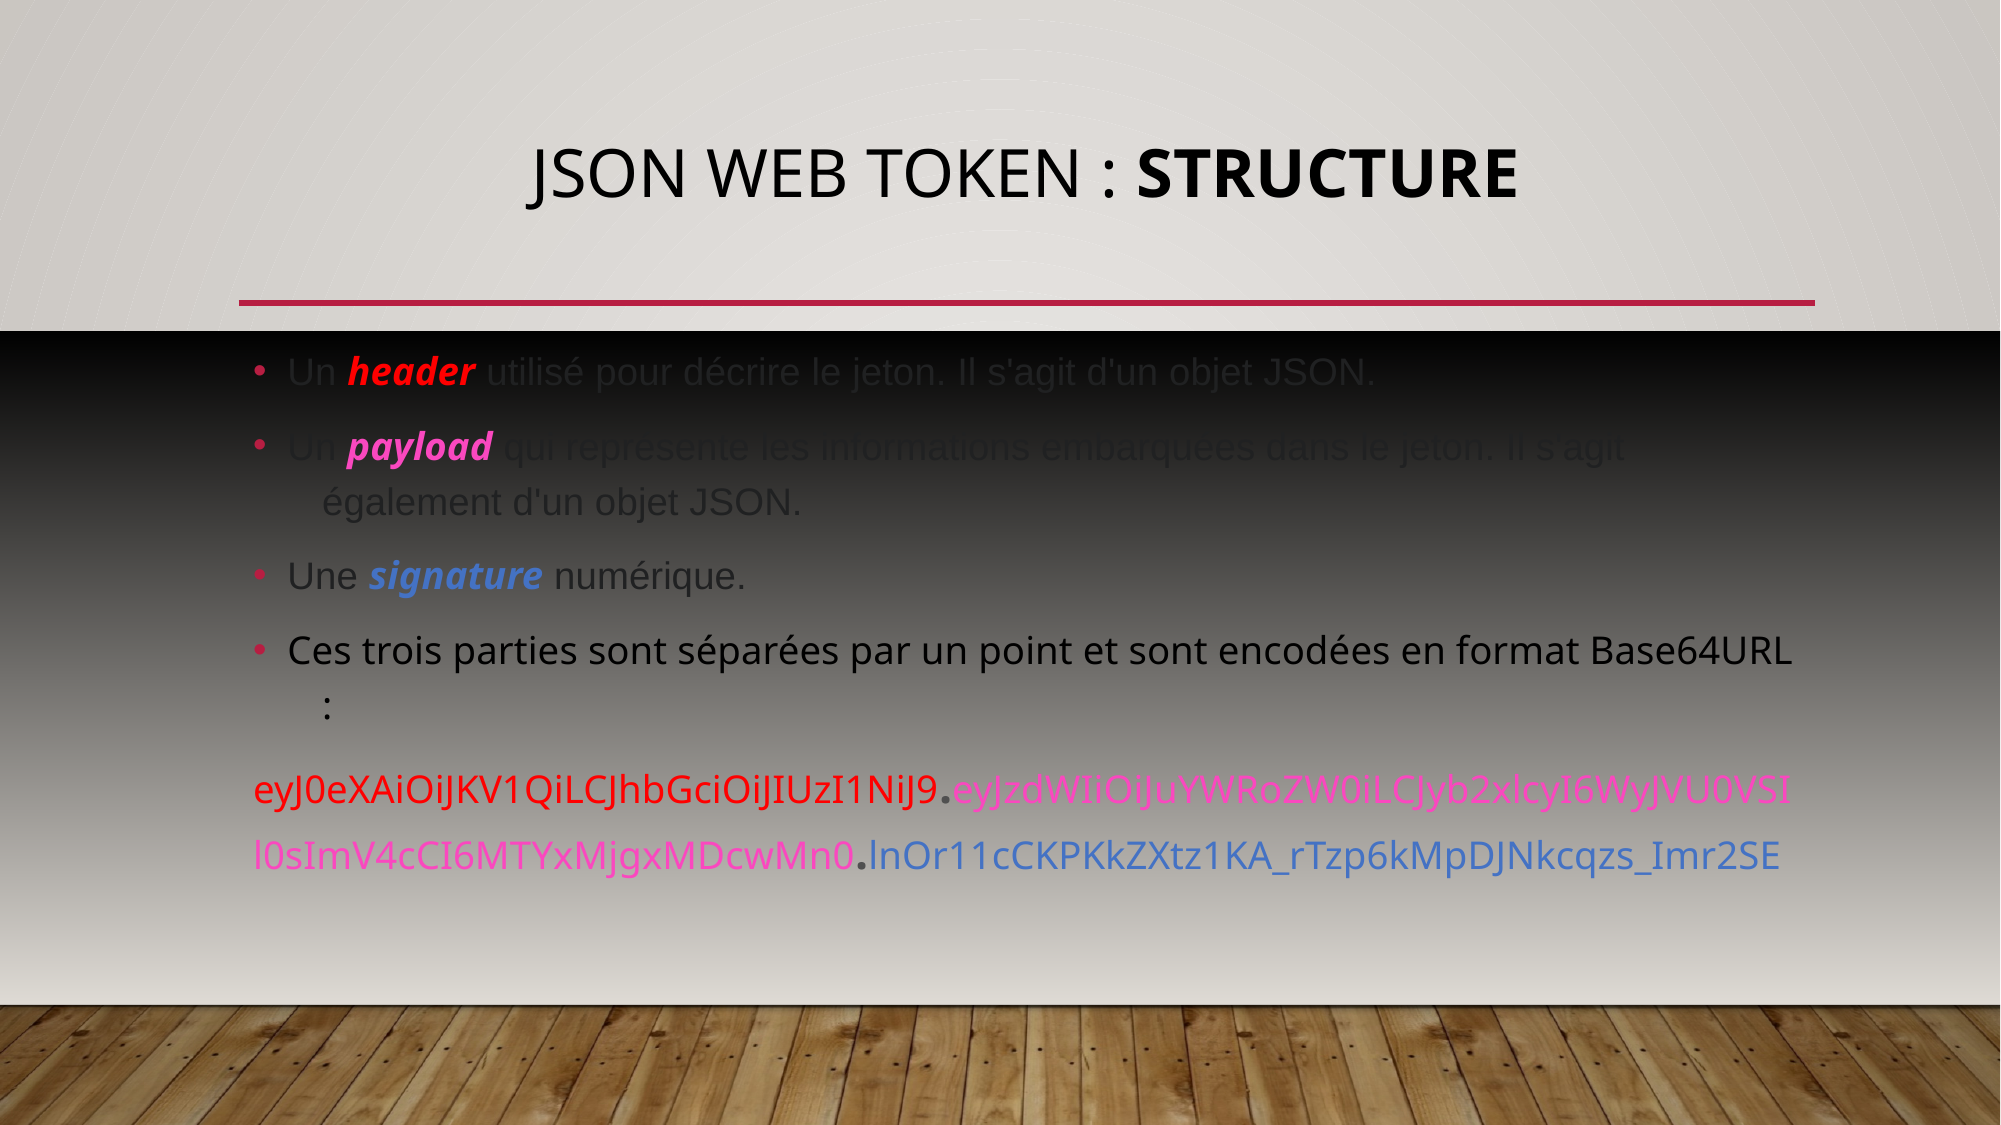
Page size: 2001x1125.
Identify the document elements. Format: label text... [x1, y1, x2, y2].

list Un header utilisé pour décrire le jeton. Il s'agit d'un objet JSON. Un payload qui représente les informations embarquées dans le jeton. Il s'agit également d'un objet JSON. Une signature numérique. Ces trois parties sont séparées par un point et sont encodées en format Base64URL : eyJ0eXAiOiJKV1QiLCJhbGciOiJIUzI1NiJ9.eyJzdWIiOiJuYWRoZW0iLCJyb2xlcyI6WyJVU0VSIl0sImV4cCI6MTYxMjgxMDcwMn0.lnOr11cCKPKkZXtz1KA_rTzp6kMpDJNkcqzs_Imr2SE [238, 330, 1814, 897]
title JSON Web Token : Structure [238, 131, 1814, 305]
